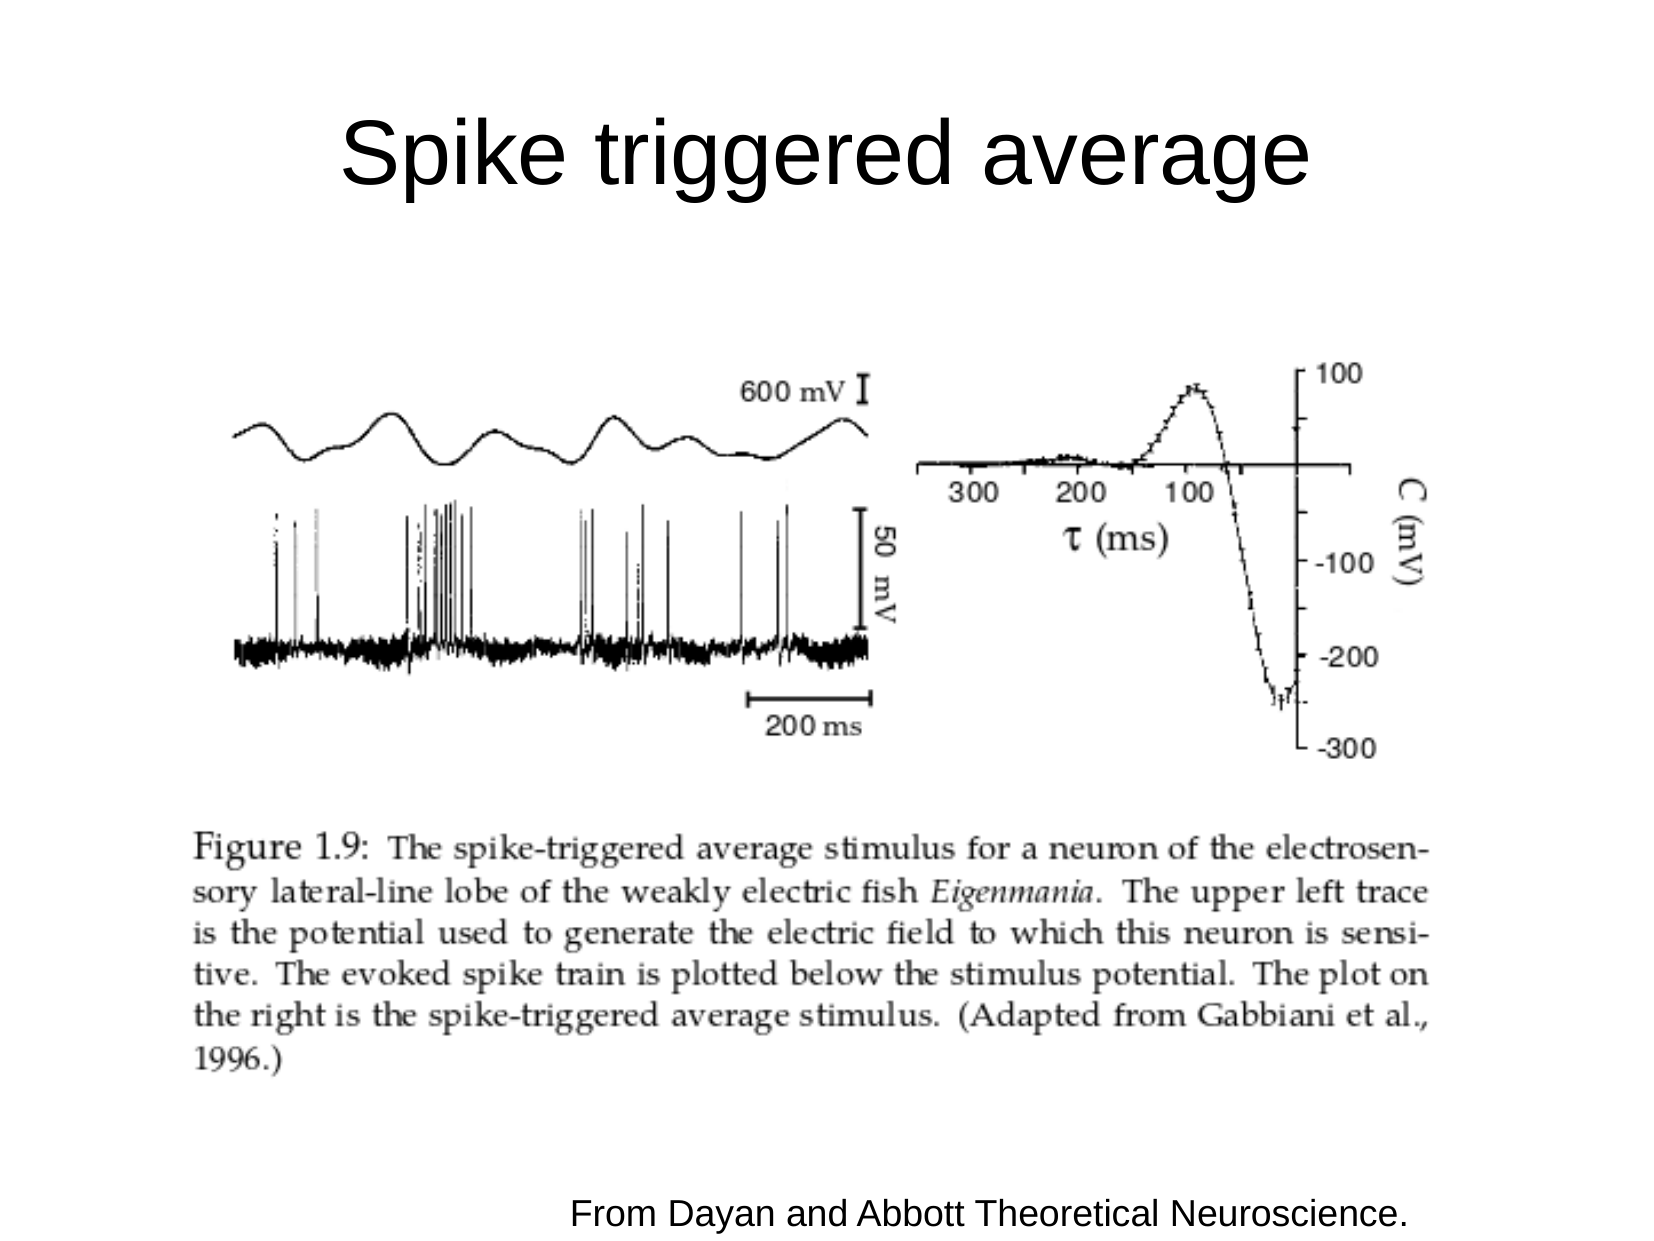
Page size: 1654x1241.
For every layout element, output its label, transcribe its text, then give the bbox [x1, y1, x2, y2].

picture [132, 290, 1521, 1109]
text_box From Dayan and Abbott Theoretical Neuroscience. [555, 1185, 1425, 1241]
title Spike triggered average [82, 49, 1571, 257]
